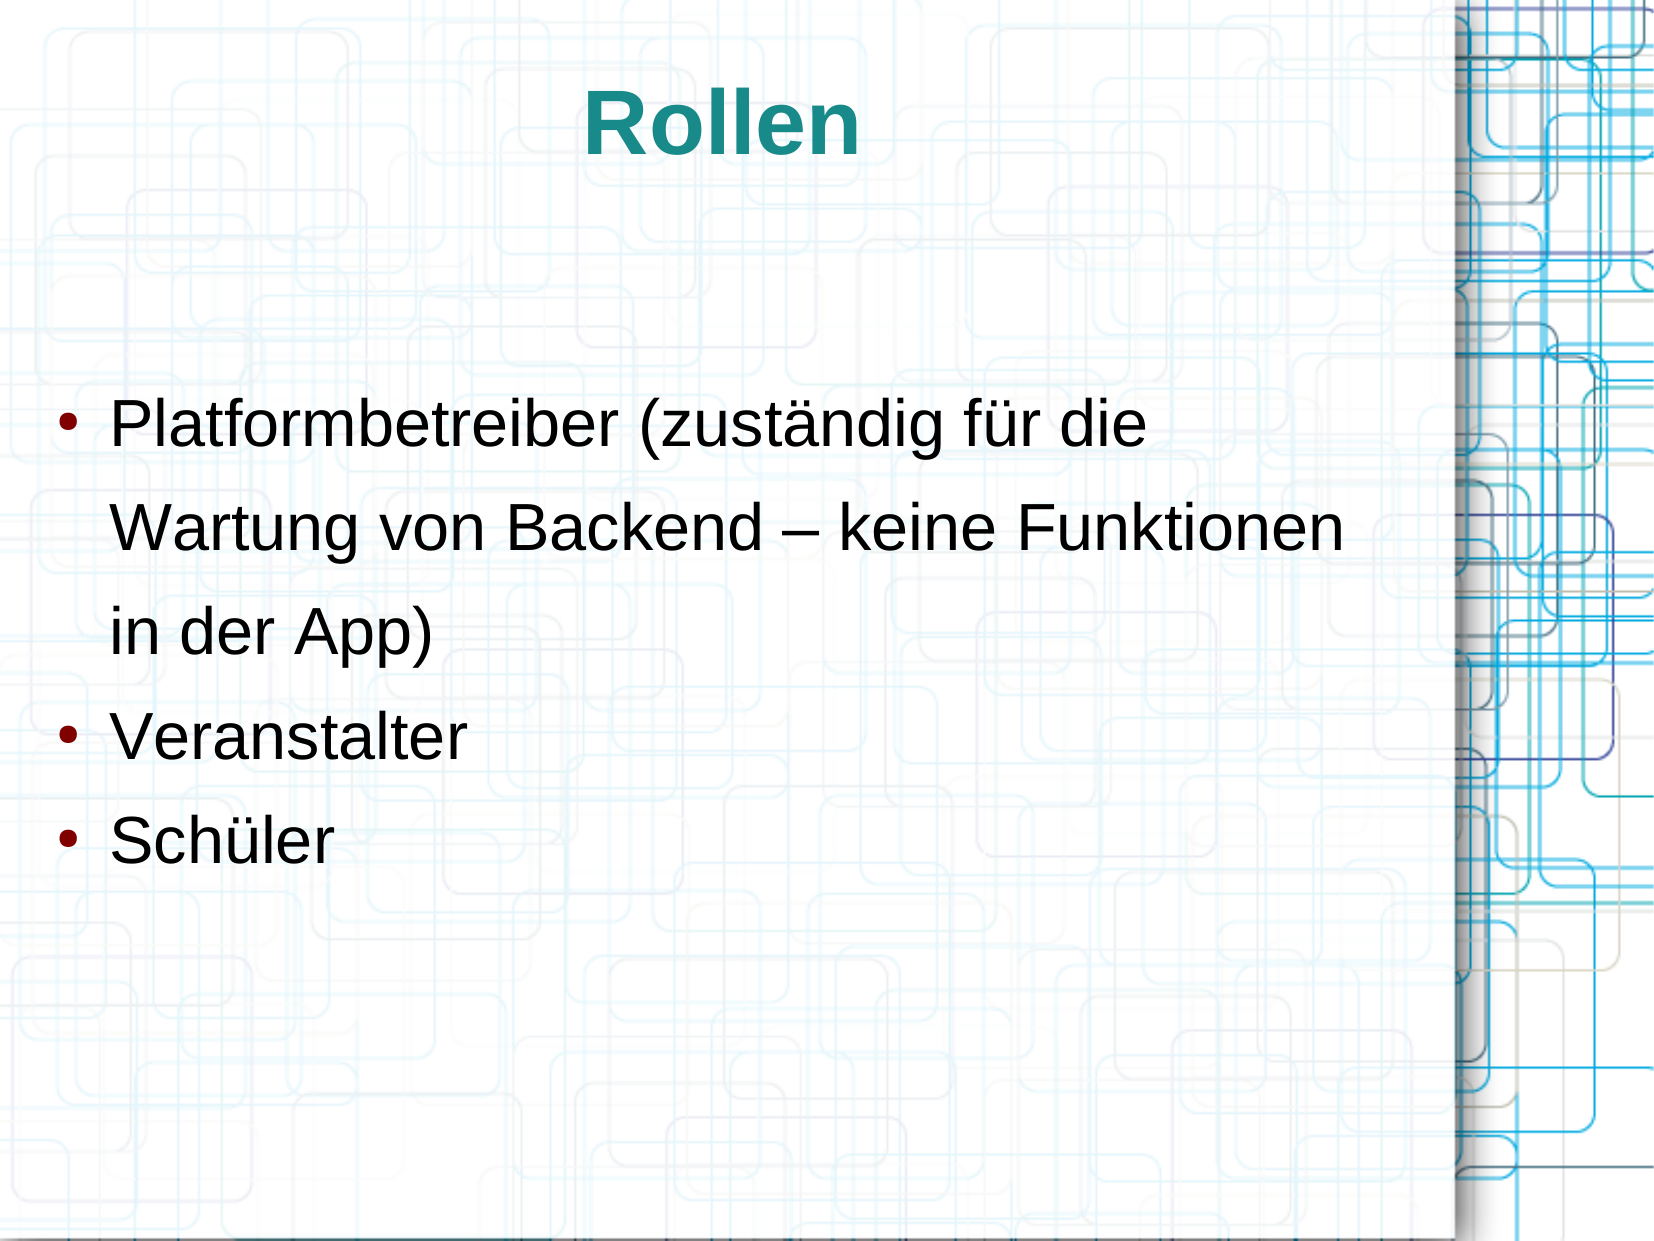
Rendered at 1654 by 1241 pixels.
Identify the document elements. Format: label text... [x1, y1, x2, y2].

title Rollen [17, 19, 1430, 227]
picture [0, 0, 1654, 1241]
list Platformbetreiber (zuständig für die Wartung von Backend – keine Funktionen in der App) Veranstalter Schüler [26, 281, 1418, 1063]
